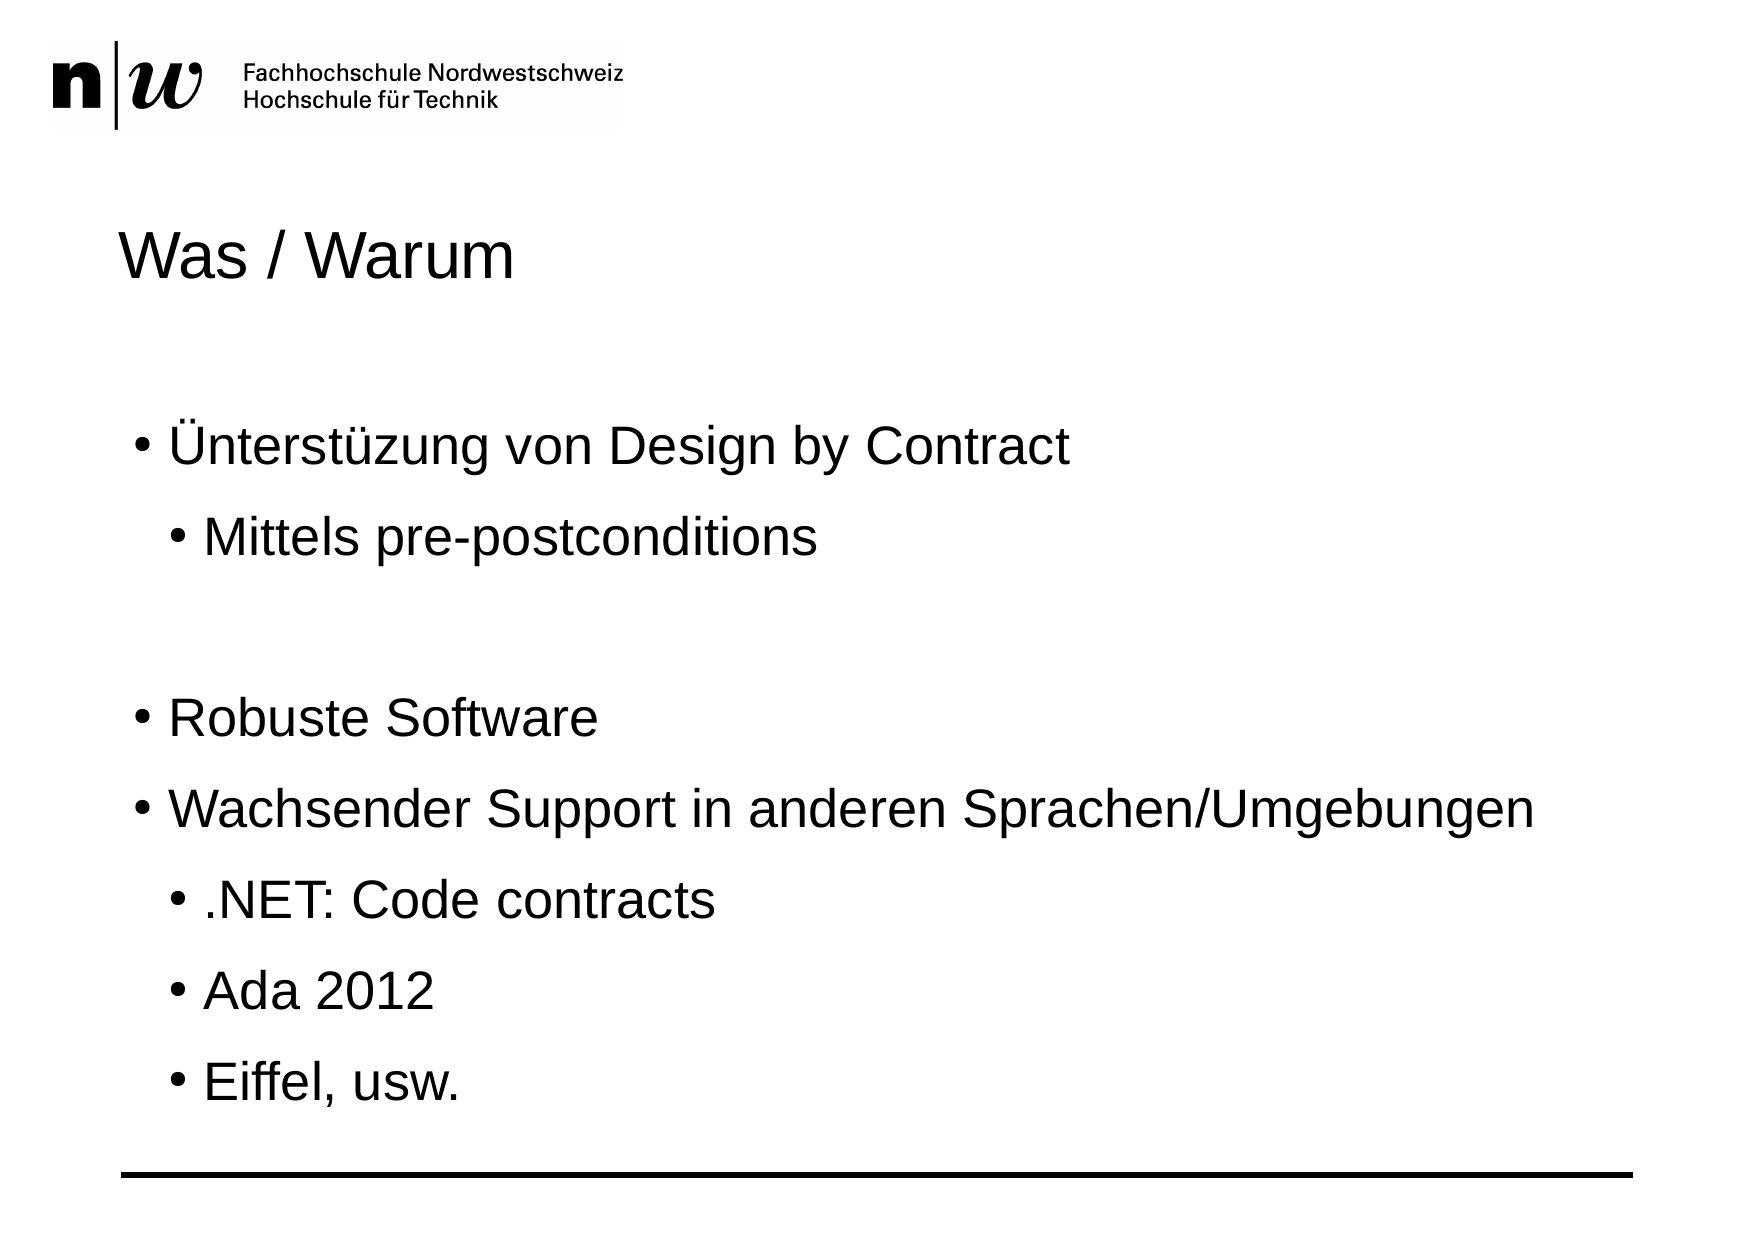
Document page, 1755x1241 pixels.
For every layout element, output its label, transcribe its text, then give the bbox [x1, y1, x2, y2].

text_box Was / Warum [118, 212, 1606, 296]
picture [53, 41, 623, 130]
text_box Ünterstüzung von Design by Contract Mittels pre-postconditions Robuste Software Wachsender Support in anderen Sprachen/Umgebungen .NET: Code contracts Ada 2012 Eiffel, usw. [118, 377, 1630, 1099]
